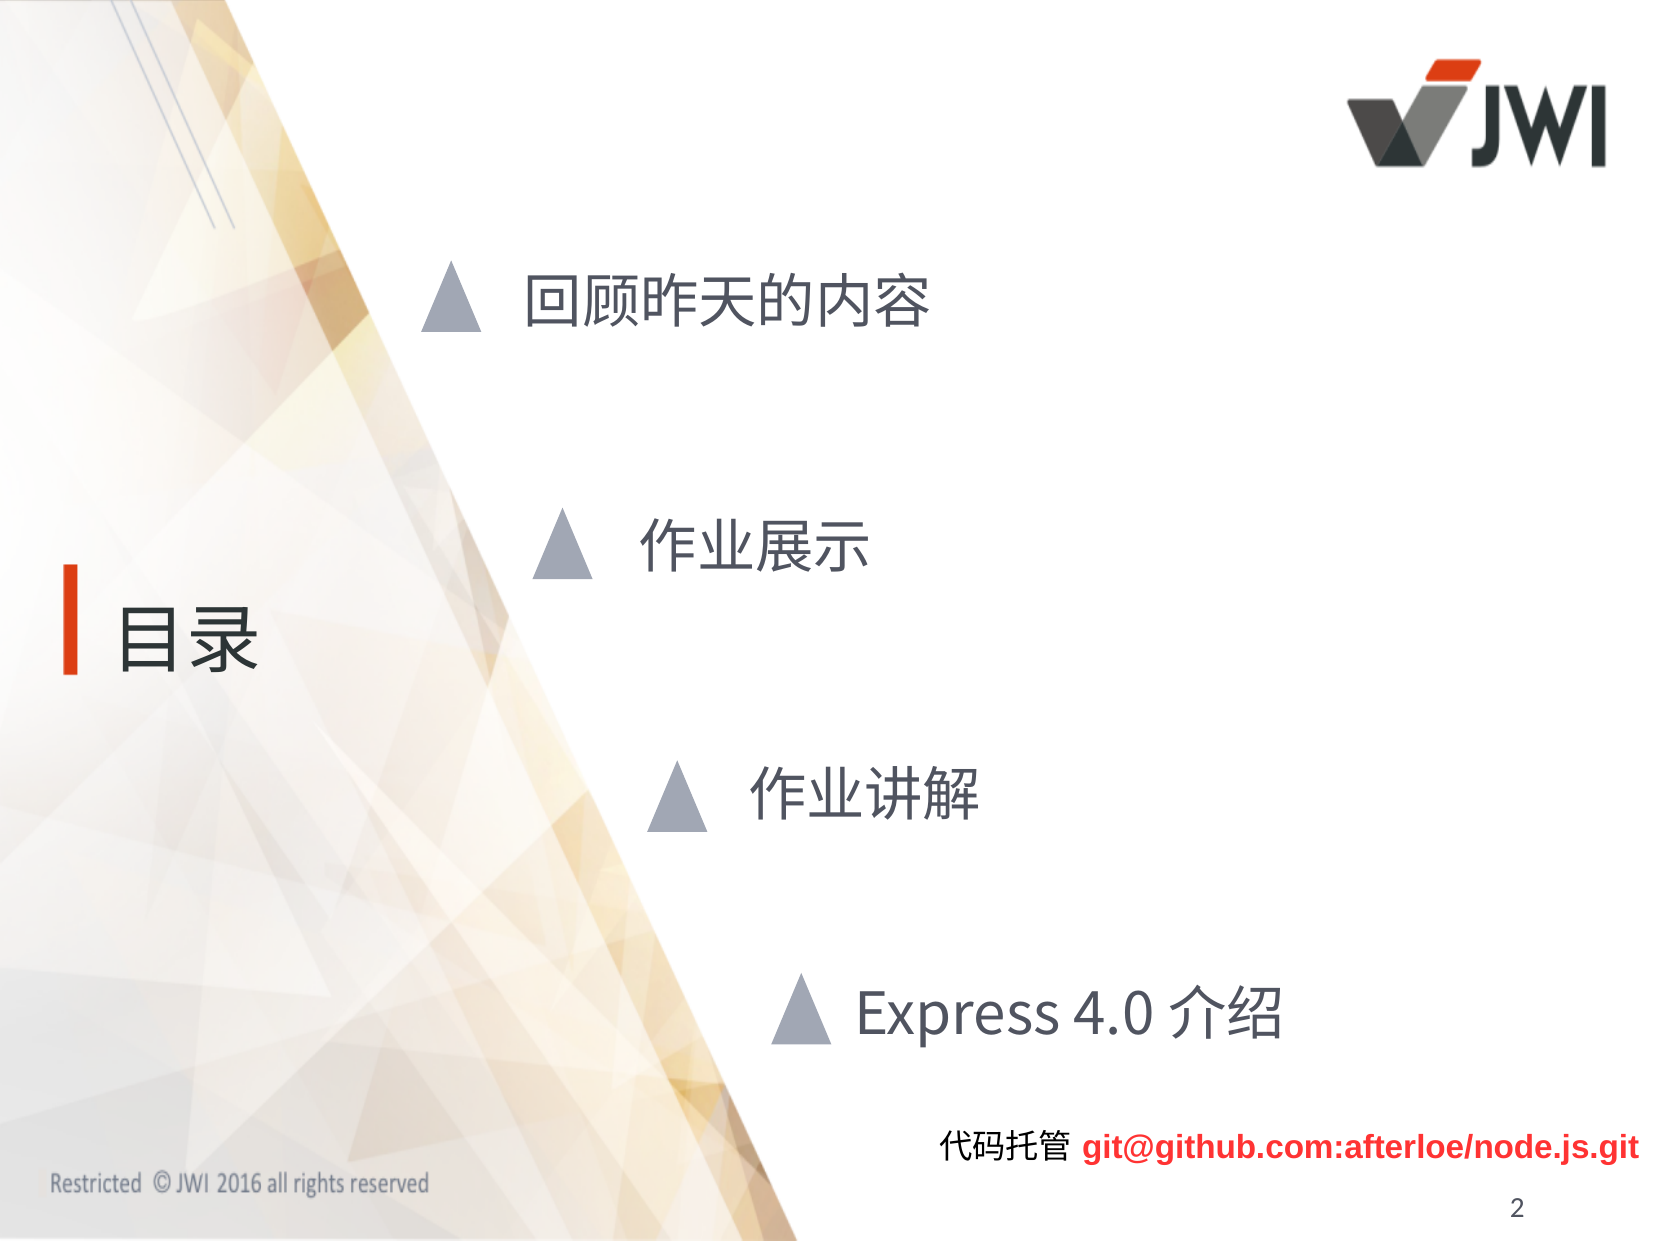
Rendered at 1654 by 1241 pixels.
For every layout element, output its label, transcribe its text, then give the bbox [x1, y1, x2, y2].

text_box [421, 260, 482, 332]
text_box [771, 972, 832, 1045]
list 作业讲解 [733, 715, 1589, 836]
text_box 代码托管git@github.com:afterloe/node.js.git [909, 1119, 1640, 1170]
text_box [532, 507, 593, 580]
list 作业展示 [623, 467, 1480, 588]
slide_number <编号> [1394, 1172, 1540, 1239]
list 回顾昨天的内容 [508, 222, 1365, 343]
title 目录 [96, 551, 450, 689]
text_box [647, 760, 708, 832]
list Express 4.0介绍 [839, 934, 1654, 1055]
picture [0, 0, 1654, 1241]
